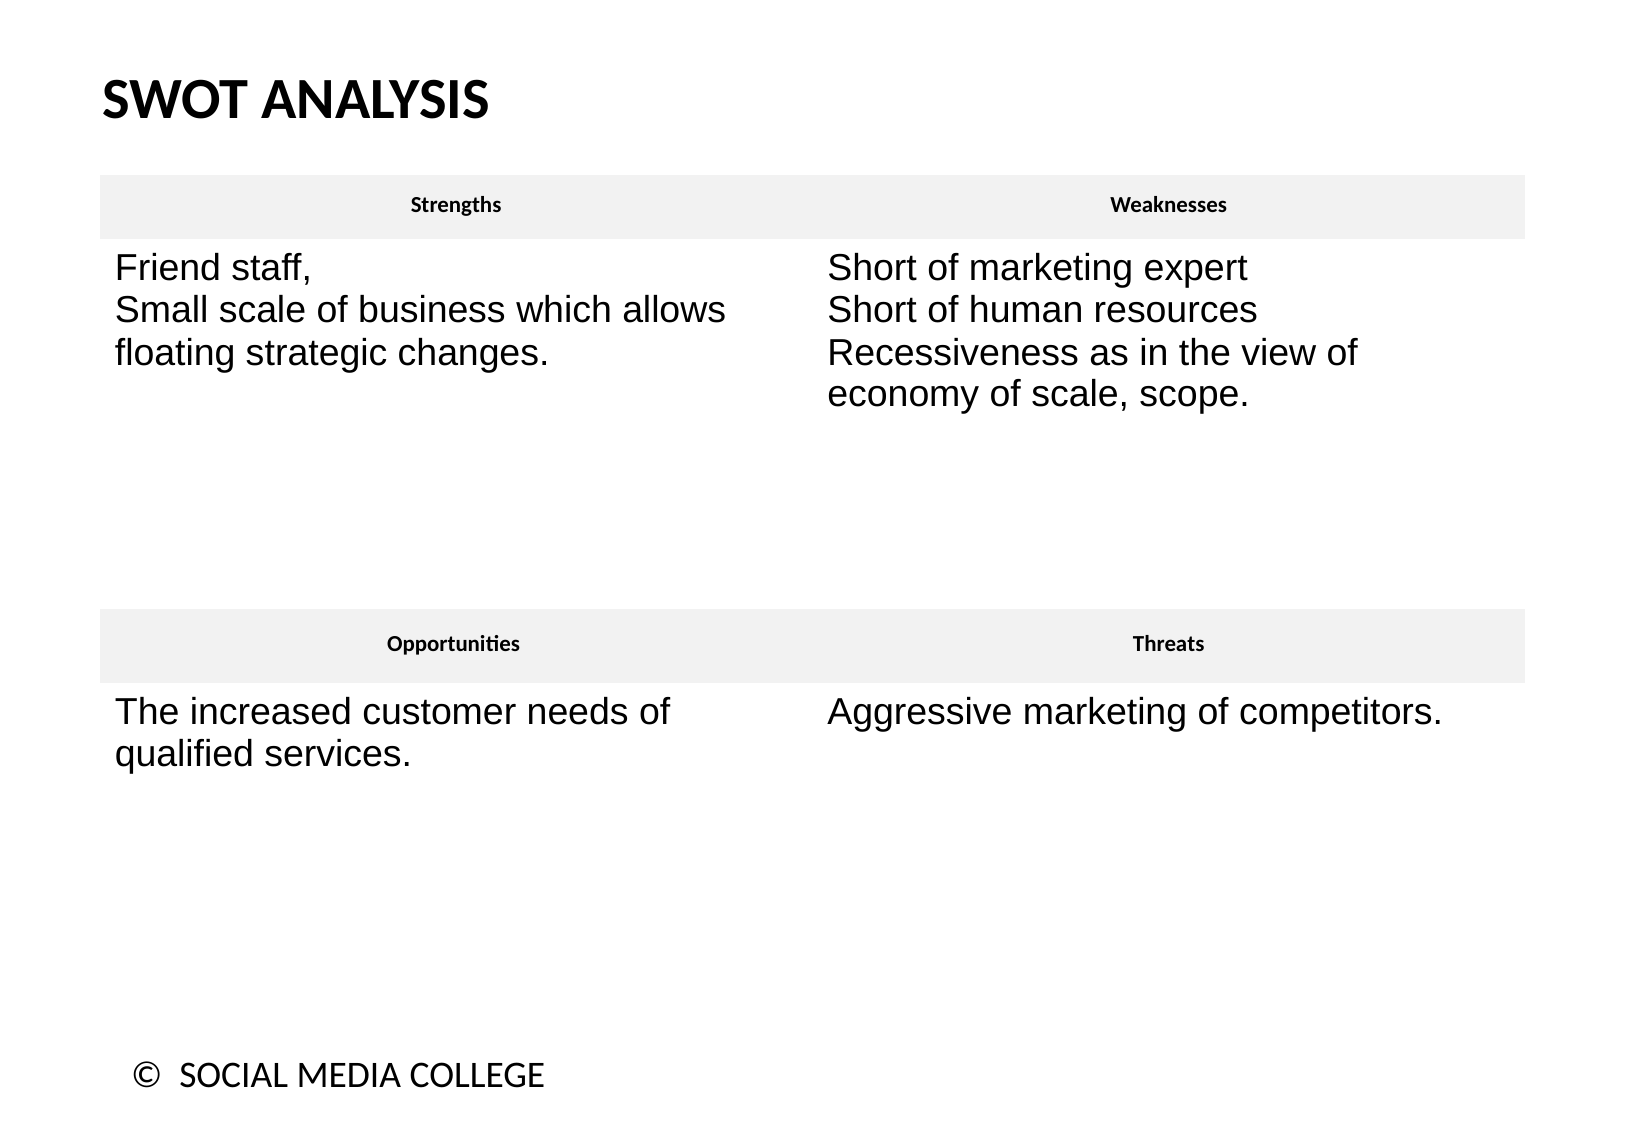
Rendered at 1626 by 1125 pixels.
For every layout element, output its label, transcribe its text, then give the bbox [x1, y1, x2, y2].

table_cell Threats [812, 609, 1525, 683]
table_cell Friend staff, Small scale of business which allows floating strategic changes. [100, 239, 812, 609]
table_cell The increased customer needs of qualified services. [100, 683, 812, 1053]
table_cell Opportunities [100, 609, 812, 683]
table_cell Aggressive marketing of competitors. [812, 683, 1525, 1053]
text_box SWOT ANALYSIS [87, 52, 1267, 138]
footer © SOCIAL MEDIA COLLEGE [107, 1053, 1449, 1103]
table_cell Short of marketing expert Short of human resources Recessiveness as in the view of economy of scale, scope. [812, 239, 1525, 609]
table_header Strengths [100, 175, 812, 239]
table_header Weaknesses [812, 175, 1525, 239]
